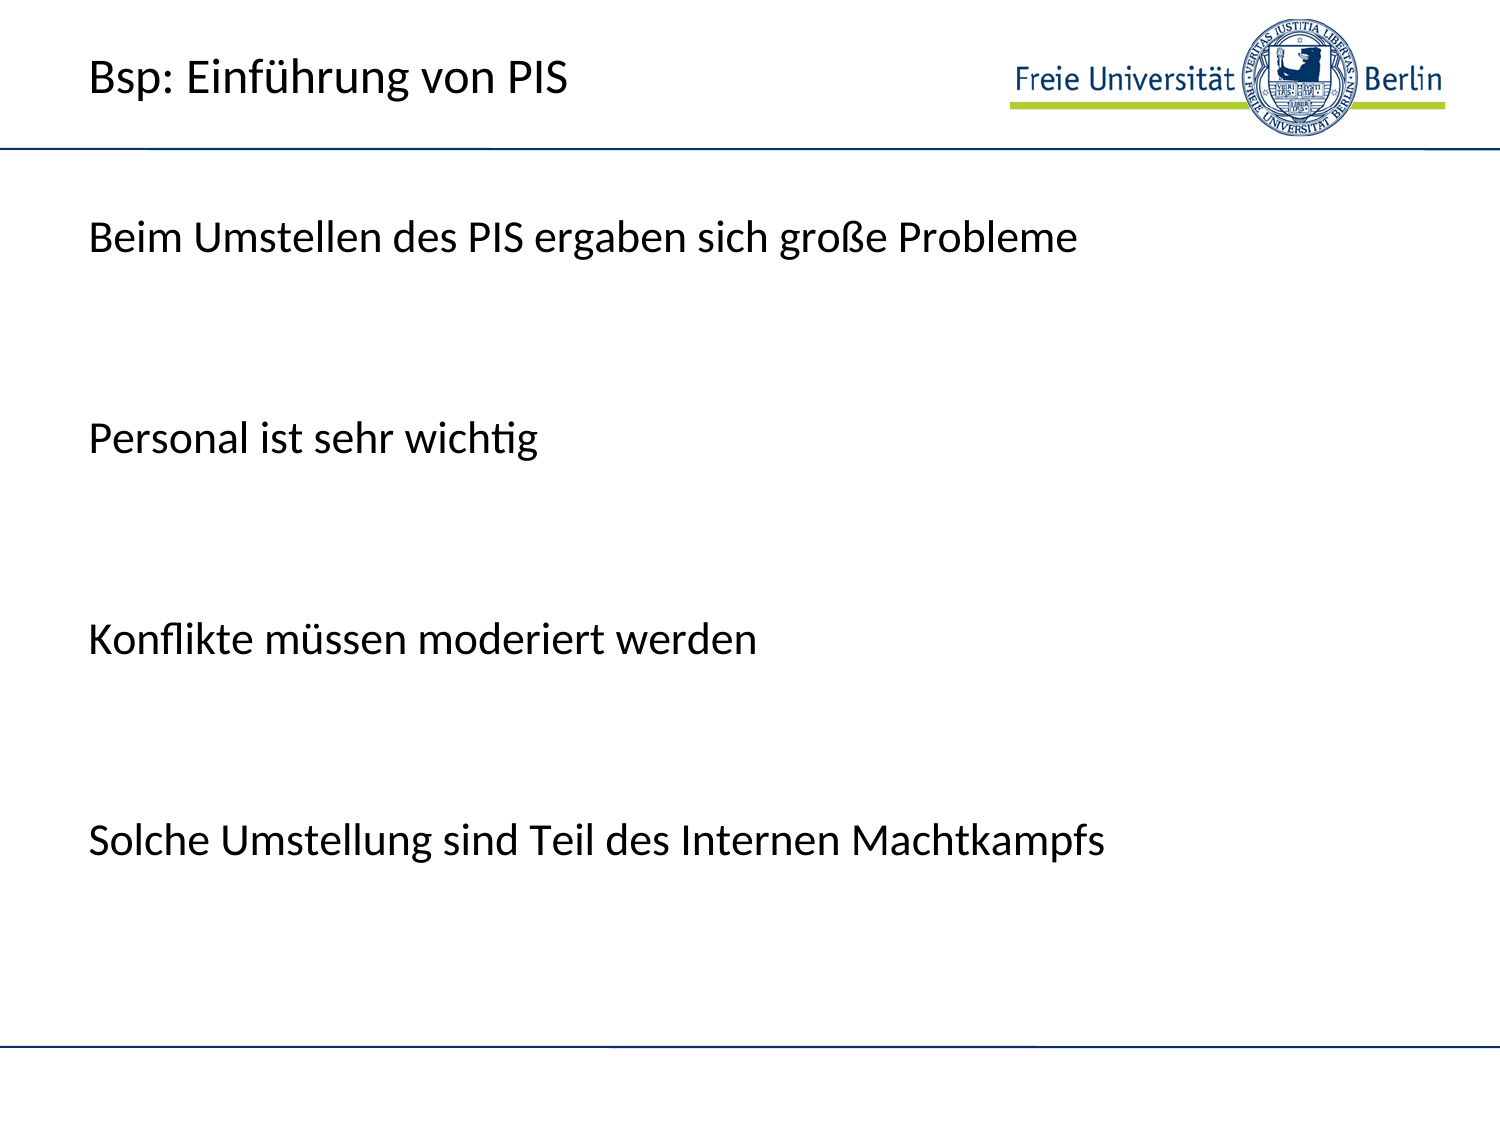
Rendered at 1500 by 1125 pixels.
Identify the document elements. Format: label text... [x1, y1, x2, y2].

list Beim Umstellen des PIS ergaben sich große Probleme Personal ist sehr wichtig Konflikte müssen moderiert werden Solche Umstellung sind Teil des Internen Machtkampfs [88, 206, 1417, 1033]
title Bsp: Einführung von PIS [88, 12, 974, 135]
picture [1009, 19, 1446, 137]
